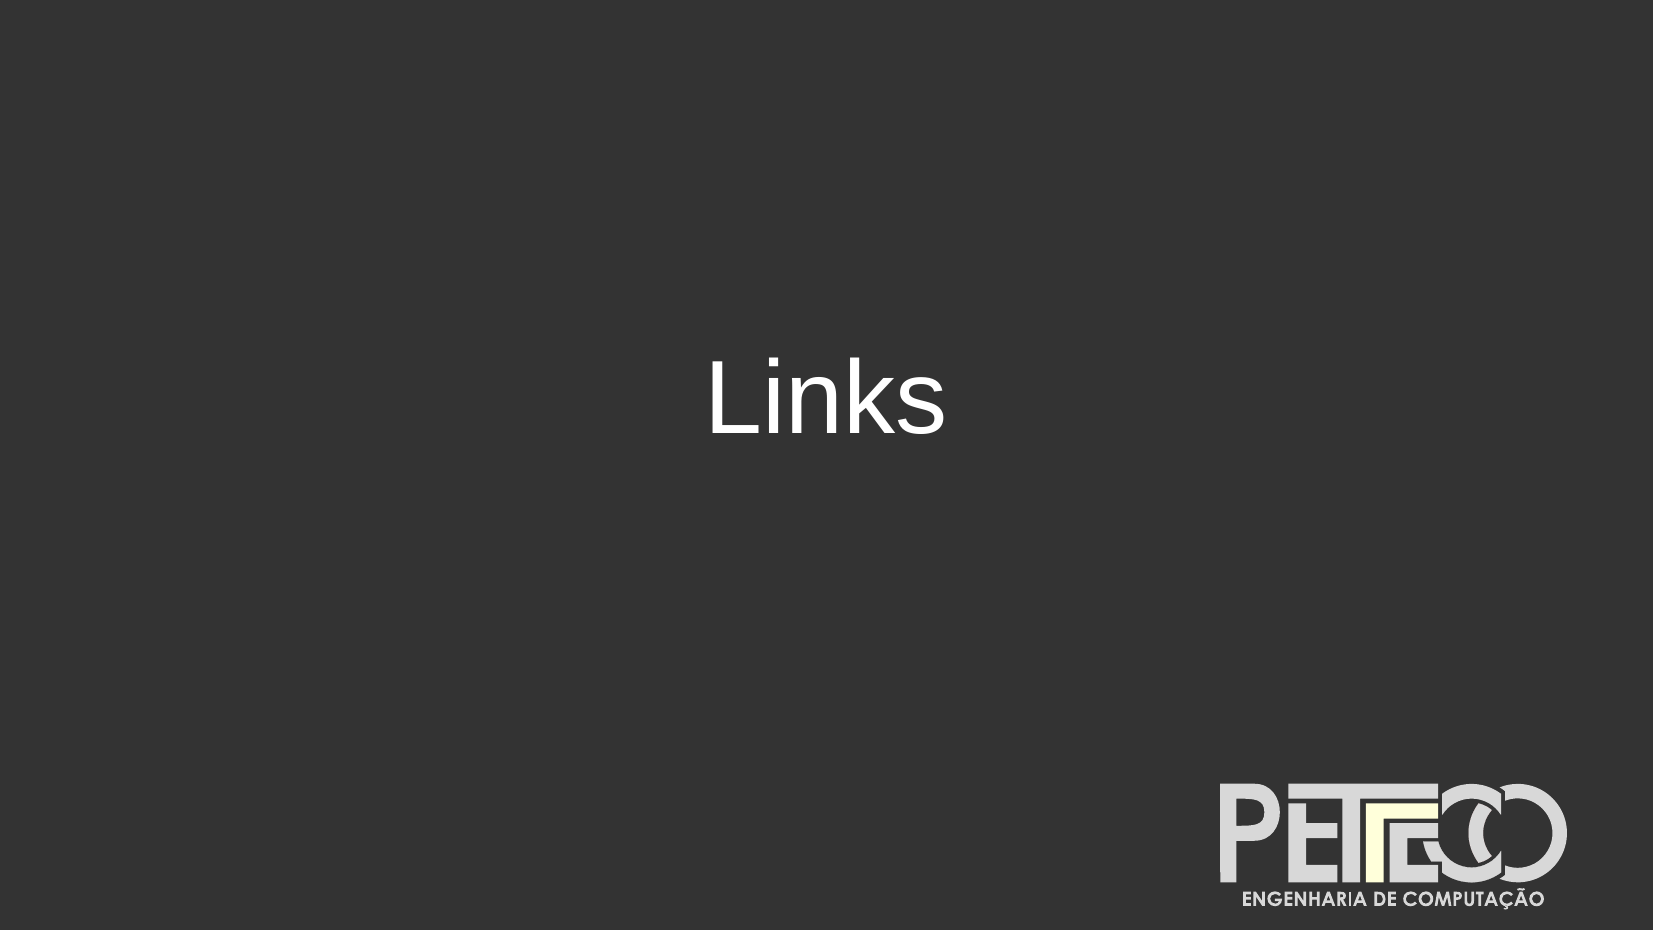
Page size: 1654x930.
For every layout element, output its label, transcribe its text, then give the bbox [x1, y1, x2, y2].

subtitle Links [82, 37, 1571, 757]
